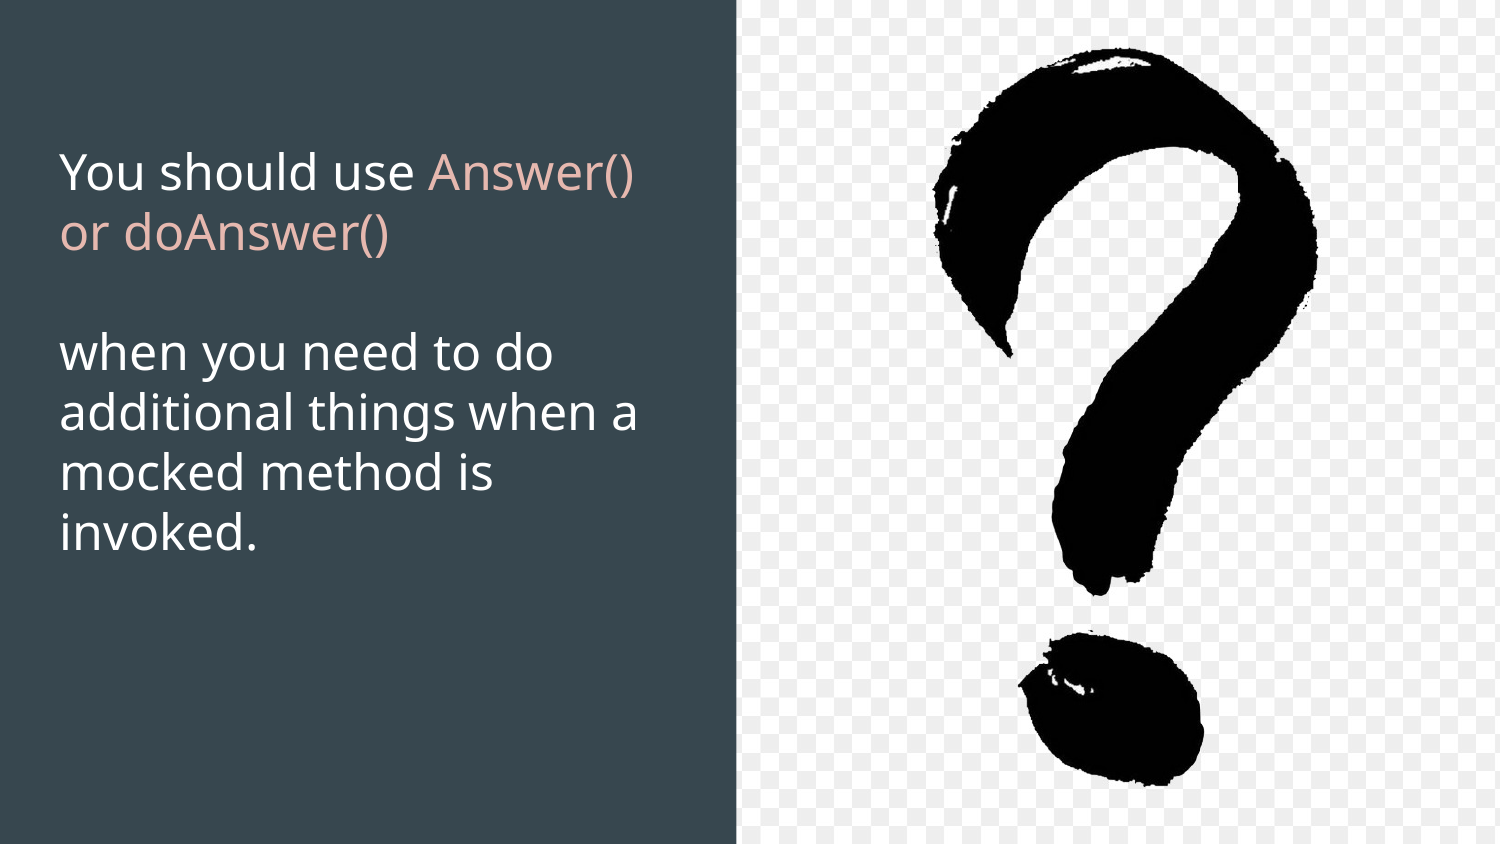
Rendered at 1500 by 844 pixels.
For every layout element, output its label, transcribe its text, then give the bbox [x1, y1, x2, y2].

picture [736, 0, 1500, 844]
title You should use Answer() or doAnswer() when you need to do additional things when a mocked method is invoked. [44, 151, 709, 550]
